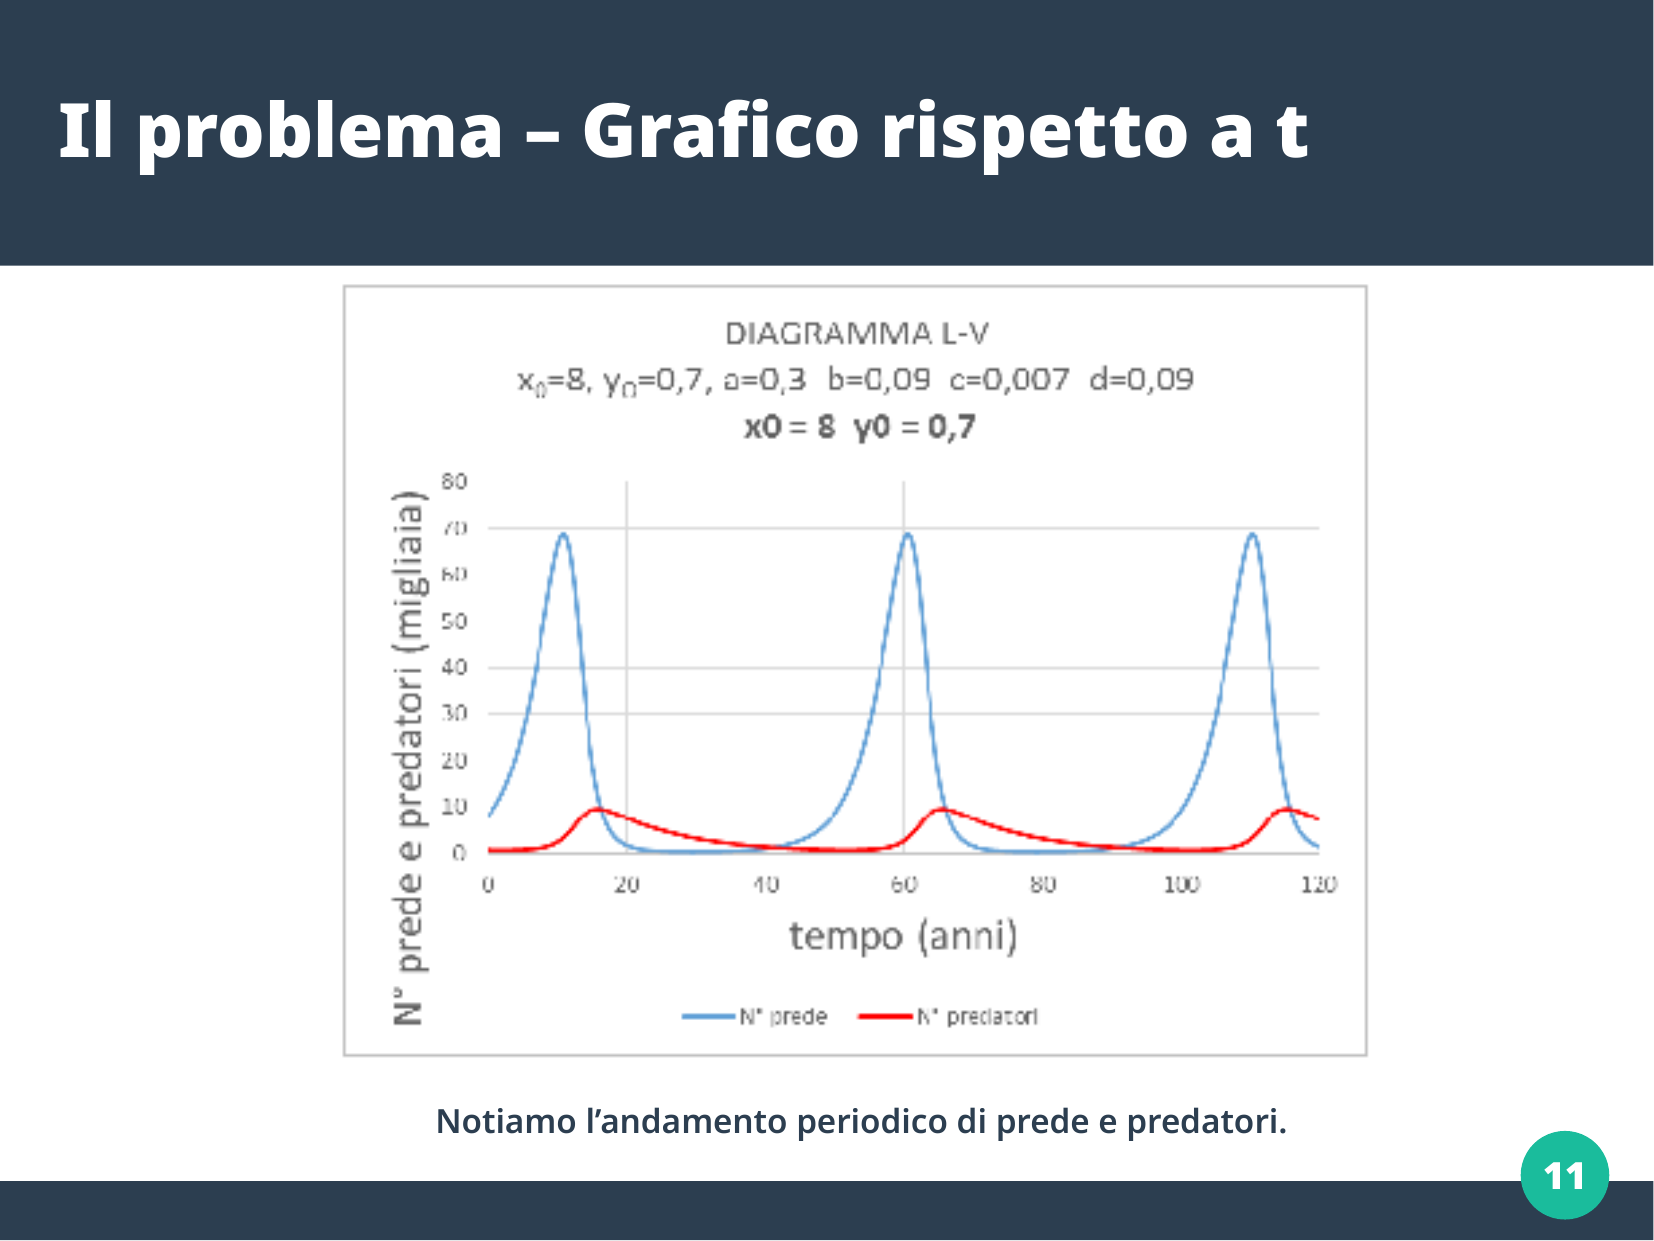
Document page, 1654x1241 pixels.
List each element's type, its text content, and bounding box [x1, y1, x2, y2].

title Il problema – Grafico rispetto a t [59, 49, 1595, 207]
picture [333, 283, 1382, 1063]
chart [771, 592, 890, 652]
list Notiamo l’andamento periodico di prede e predatori. [0, 1098, 1654, 1170]
